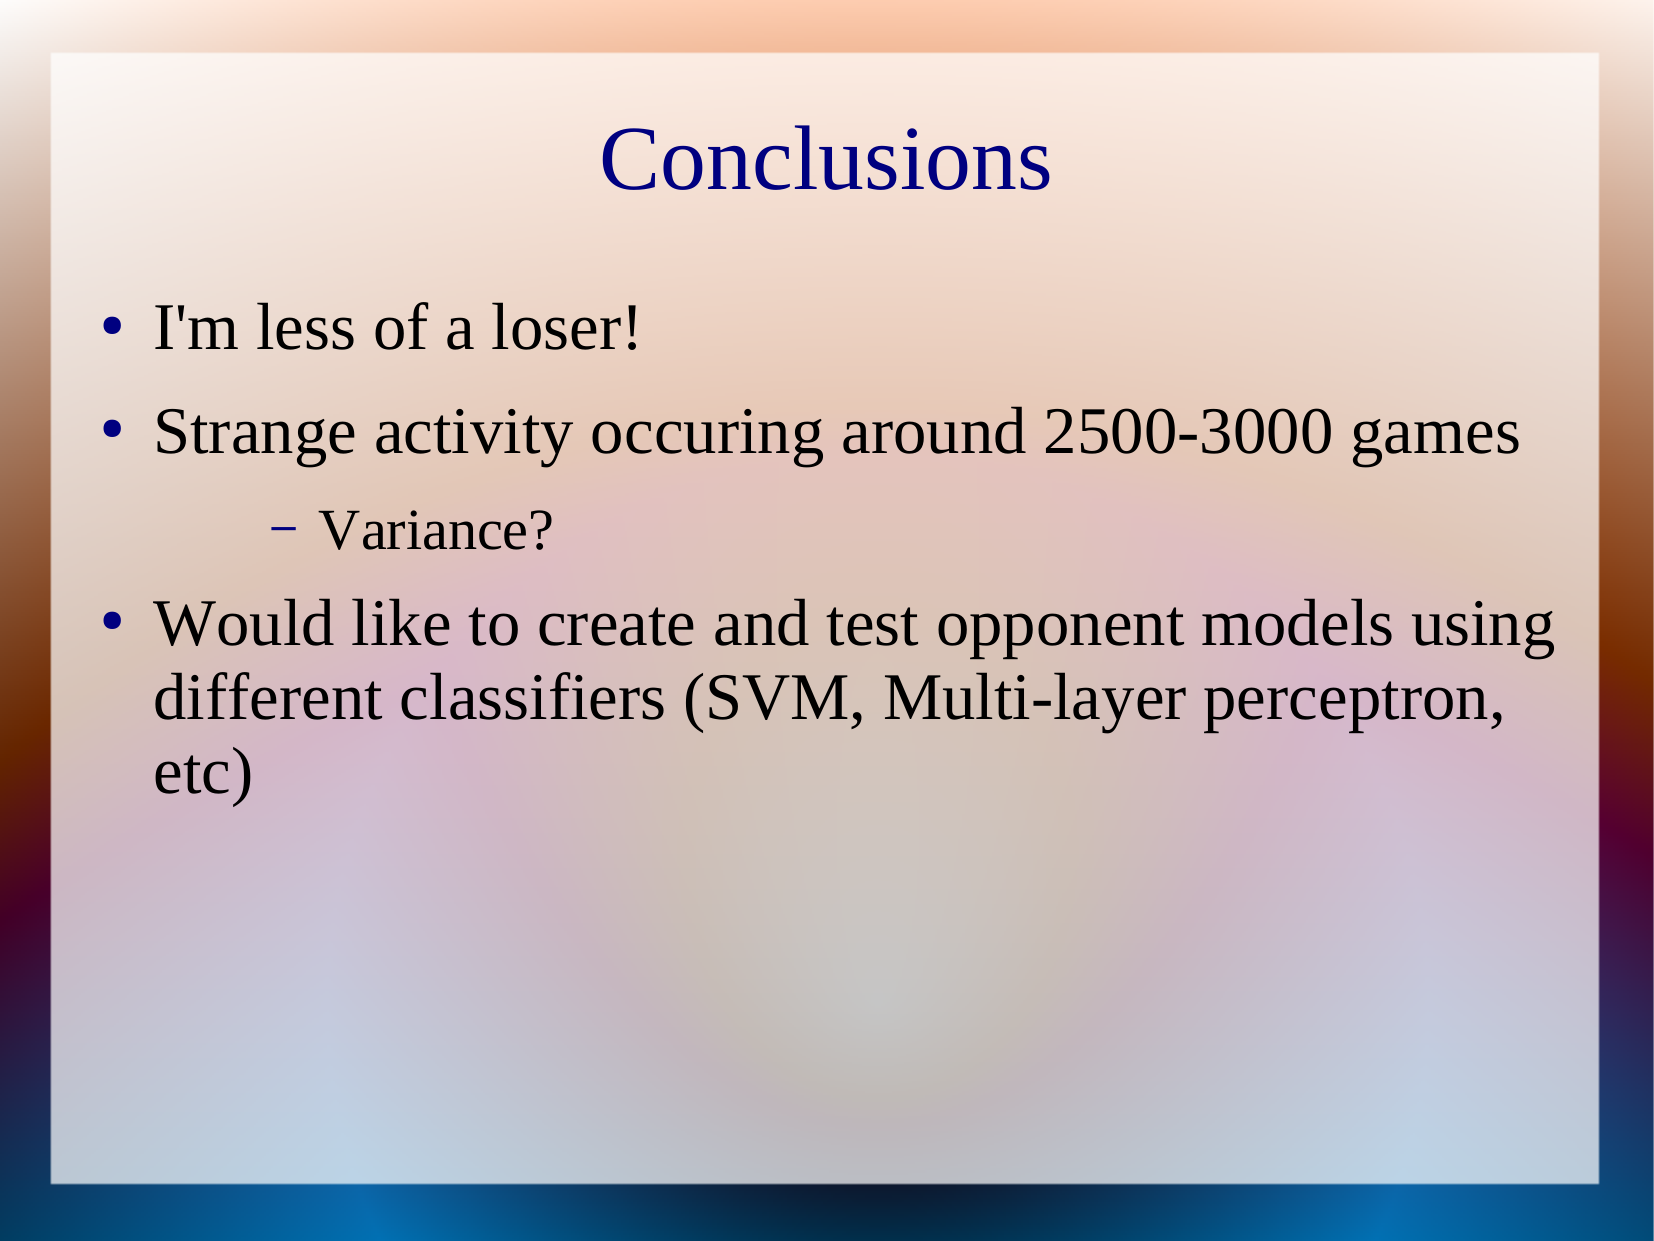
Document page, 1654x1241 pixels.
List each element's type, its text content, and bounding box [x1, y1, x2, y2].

list I'm less of a loser! Strange activity occuring around 2500-3000 games Variance? Would like to create and test opponent models using different classifiers (SVM, Multi-layer perceptron, etc) [82, 290, 1571, 1034]
picture [0, 0, 1654, 1241]
title Conclusions [82, 55, 1571, 263]
